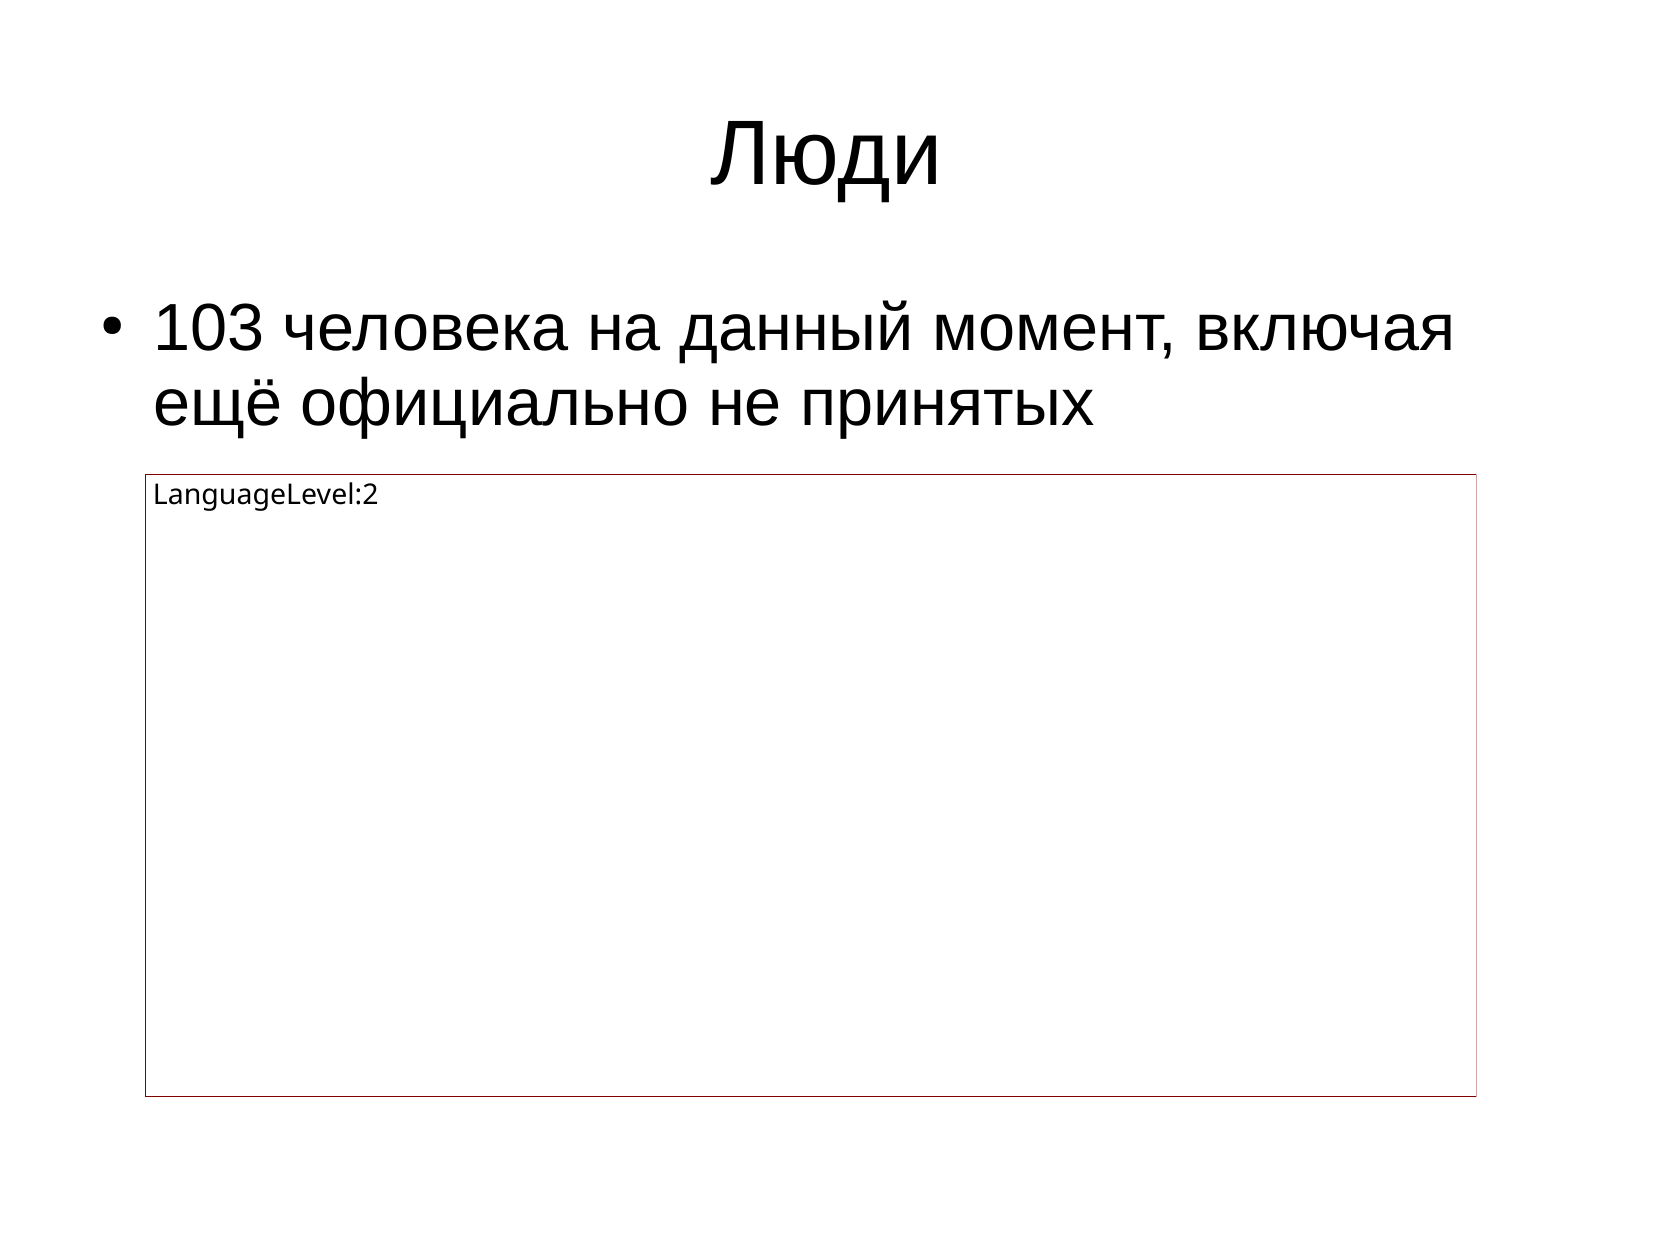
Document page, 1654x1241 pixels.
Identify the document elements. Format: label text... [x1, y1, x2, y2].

title Люди [82, 49, 1571, 257]
picture [143, 472, 1477, 1097]
list 103 человека на данный момент, включая ещё официально не принятых [82, 290, 1538, 461]
